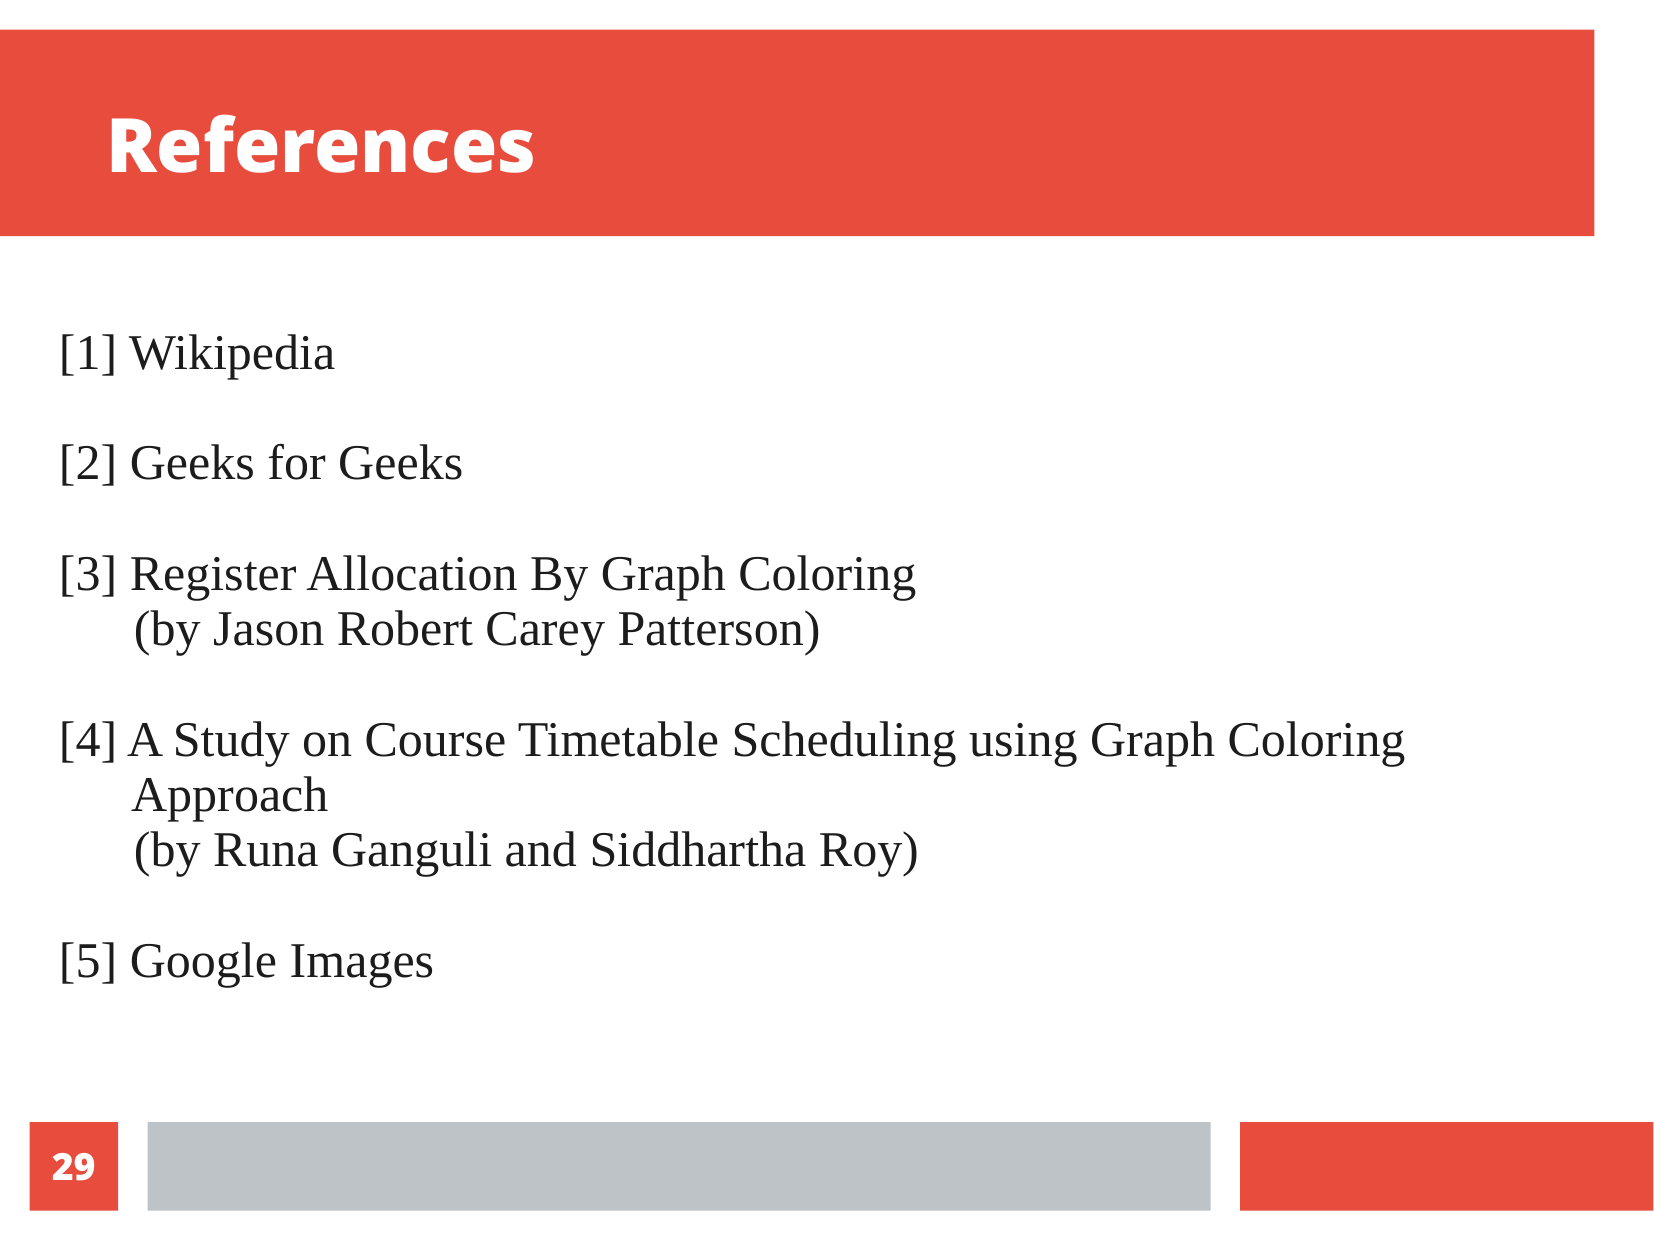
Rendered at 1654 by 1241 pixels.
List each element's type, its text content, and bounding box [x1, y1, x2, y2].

title References [106, 47, 1642, 195]
subtitle [1] Wikipedia [2] Geeks for Geeks [3] Register Allocation By Graph Coloring (by Jason Robert Carey Patterson) [4] A Study on Course Timetable Scheduling using Graph Coloring Approach (by Runa Ganguli and Siddhartha Roy) [5] Google Images [59, 324, 1565, 1093]
